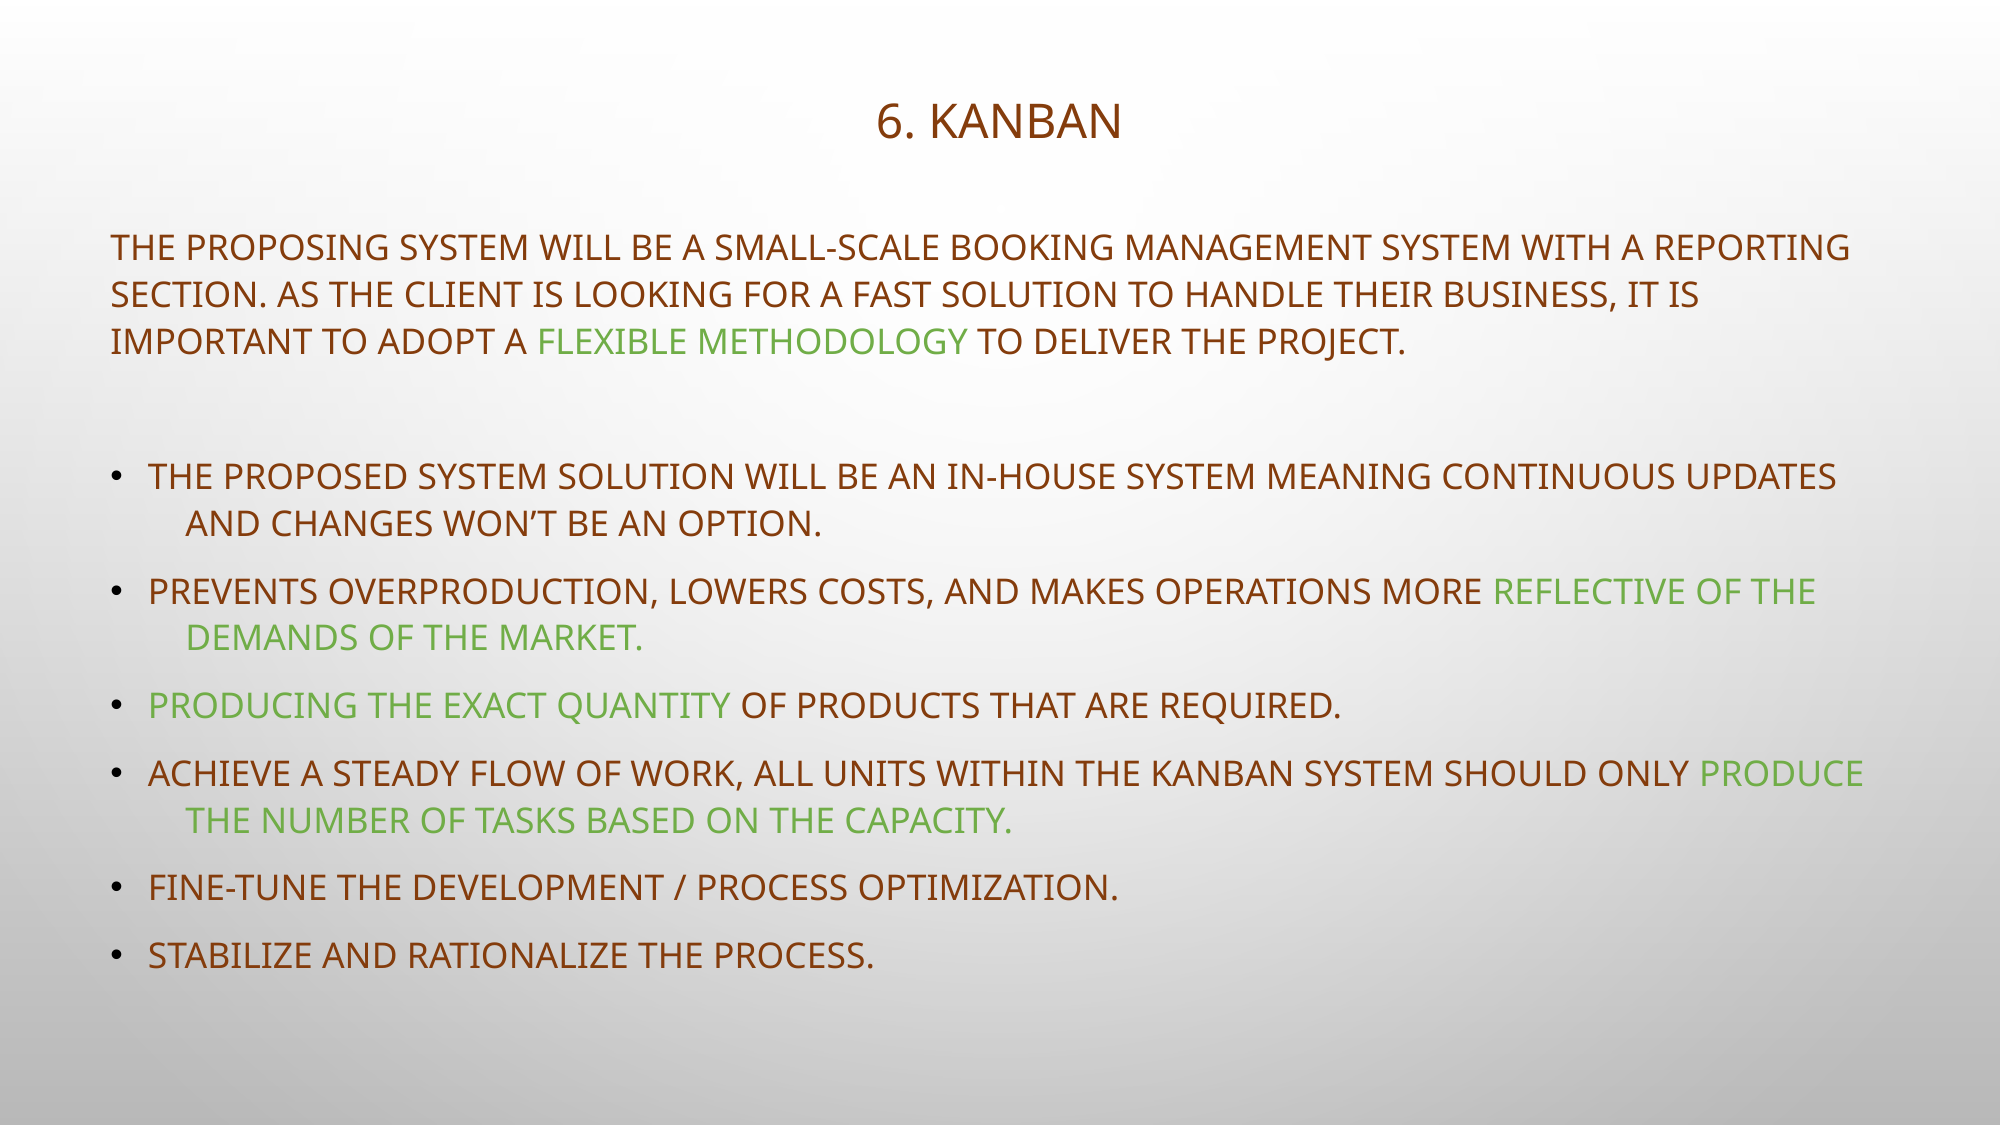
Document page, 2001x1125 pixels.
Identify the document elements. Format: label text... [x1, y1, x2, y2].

list the proposing system will be a small-scale booking management system with a reporting section. As the client is looking for a fast solution to handle their business, it is important to adopt a flexible methodology to deliver the project. The proposed system solution will be an in-house system meaning continuous updates and changes won’t be an option. prevents overproduction, lowers costs, and makes operations more reflective of the demands of the market. producing the exact quantity of products that are required. achieve a steady flow of work, all units within the Kanban system should only produce the number of tasks based on the capacity. Fine-tune the Development / Process Optimization. Stabilize and Rationalize the Process. [95, 213, 1905, 1012]
title 6. KANBAN [95, 73, 1905, 174]
